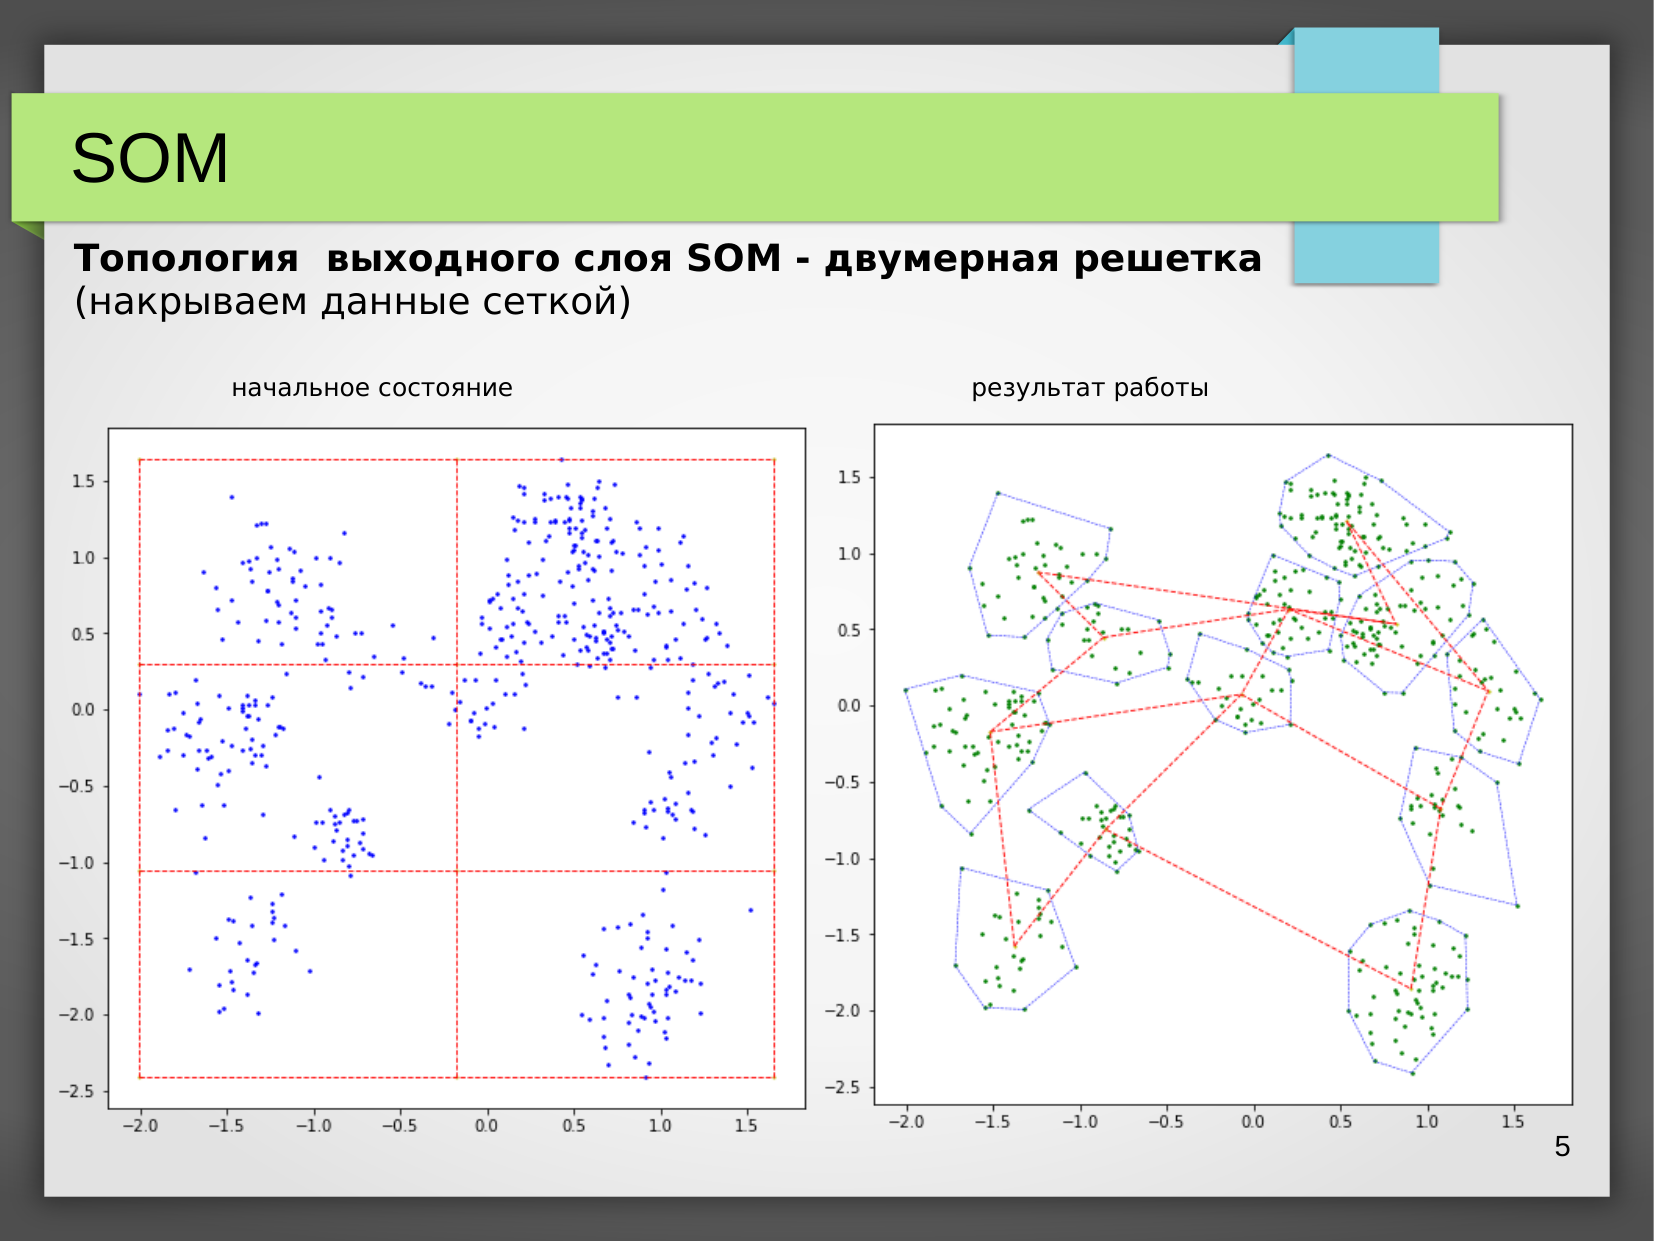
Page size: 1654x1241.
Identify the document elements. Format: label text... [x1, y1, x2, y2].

title SOM [70, 118, 1205, 199]
picture [0, 0, 1654, 1241]
text_box Топология выходного слоя SOM - двумерная решетка (накрываем данные сеткой) [59, 228, 1438, 331]
text_box результат работы [956, 366, 1489, 411]
text_box начальное состояние [216, 366, 591, 411]
